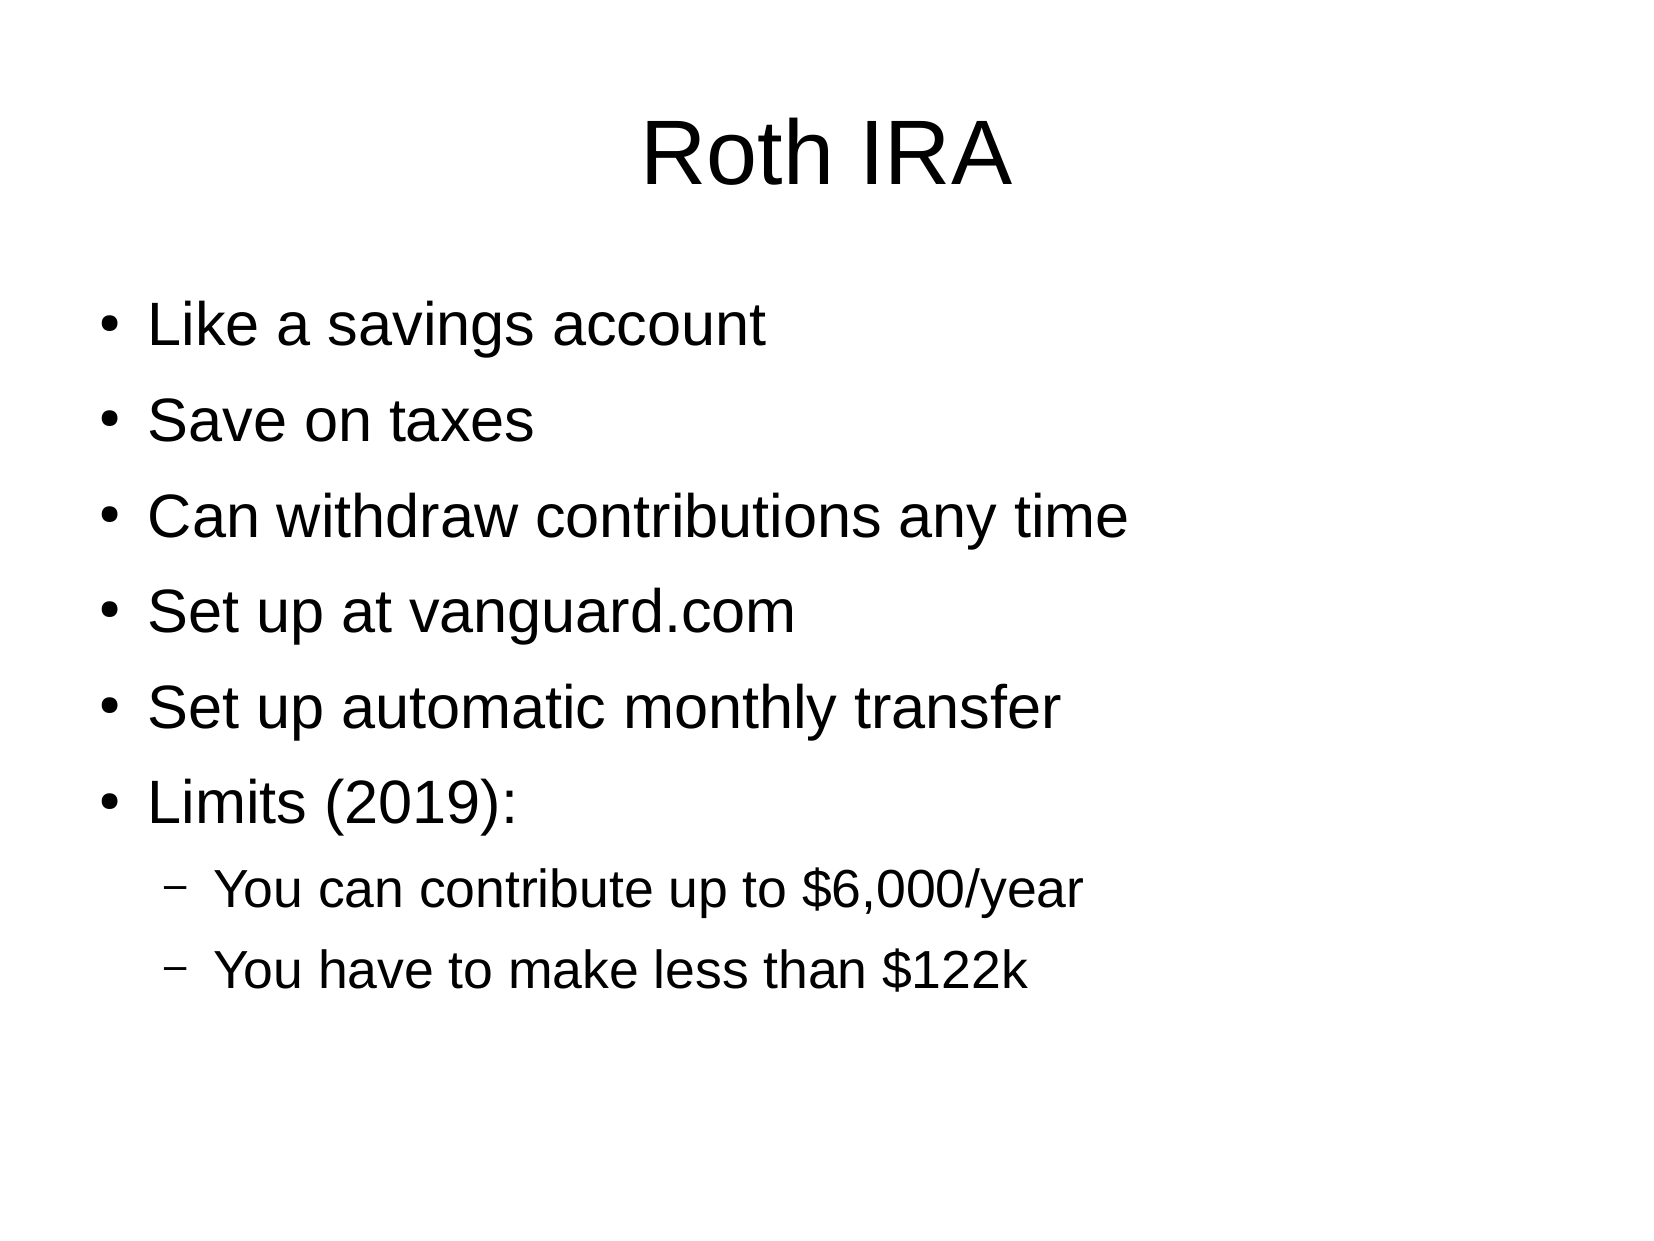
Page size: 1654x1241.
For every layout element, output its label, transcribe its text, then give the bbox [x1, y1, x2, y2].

title Roth IRA [82, 49, 1571, 257]
list Like a savings account Save on taxes Can withdraw contributions any time Set up at vanguard.com Set up automatic monthly transfer Limits (2019): You can contribute up to $6,000/year You have to make less than $122k [82, 290, 1571, 1010]
